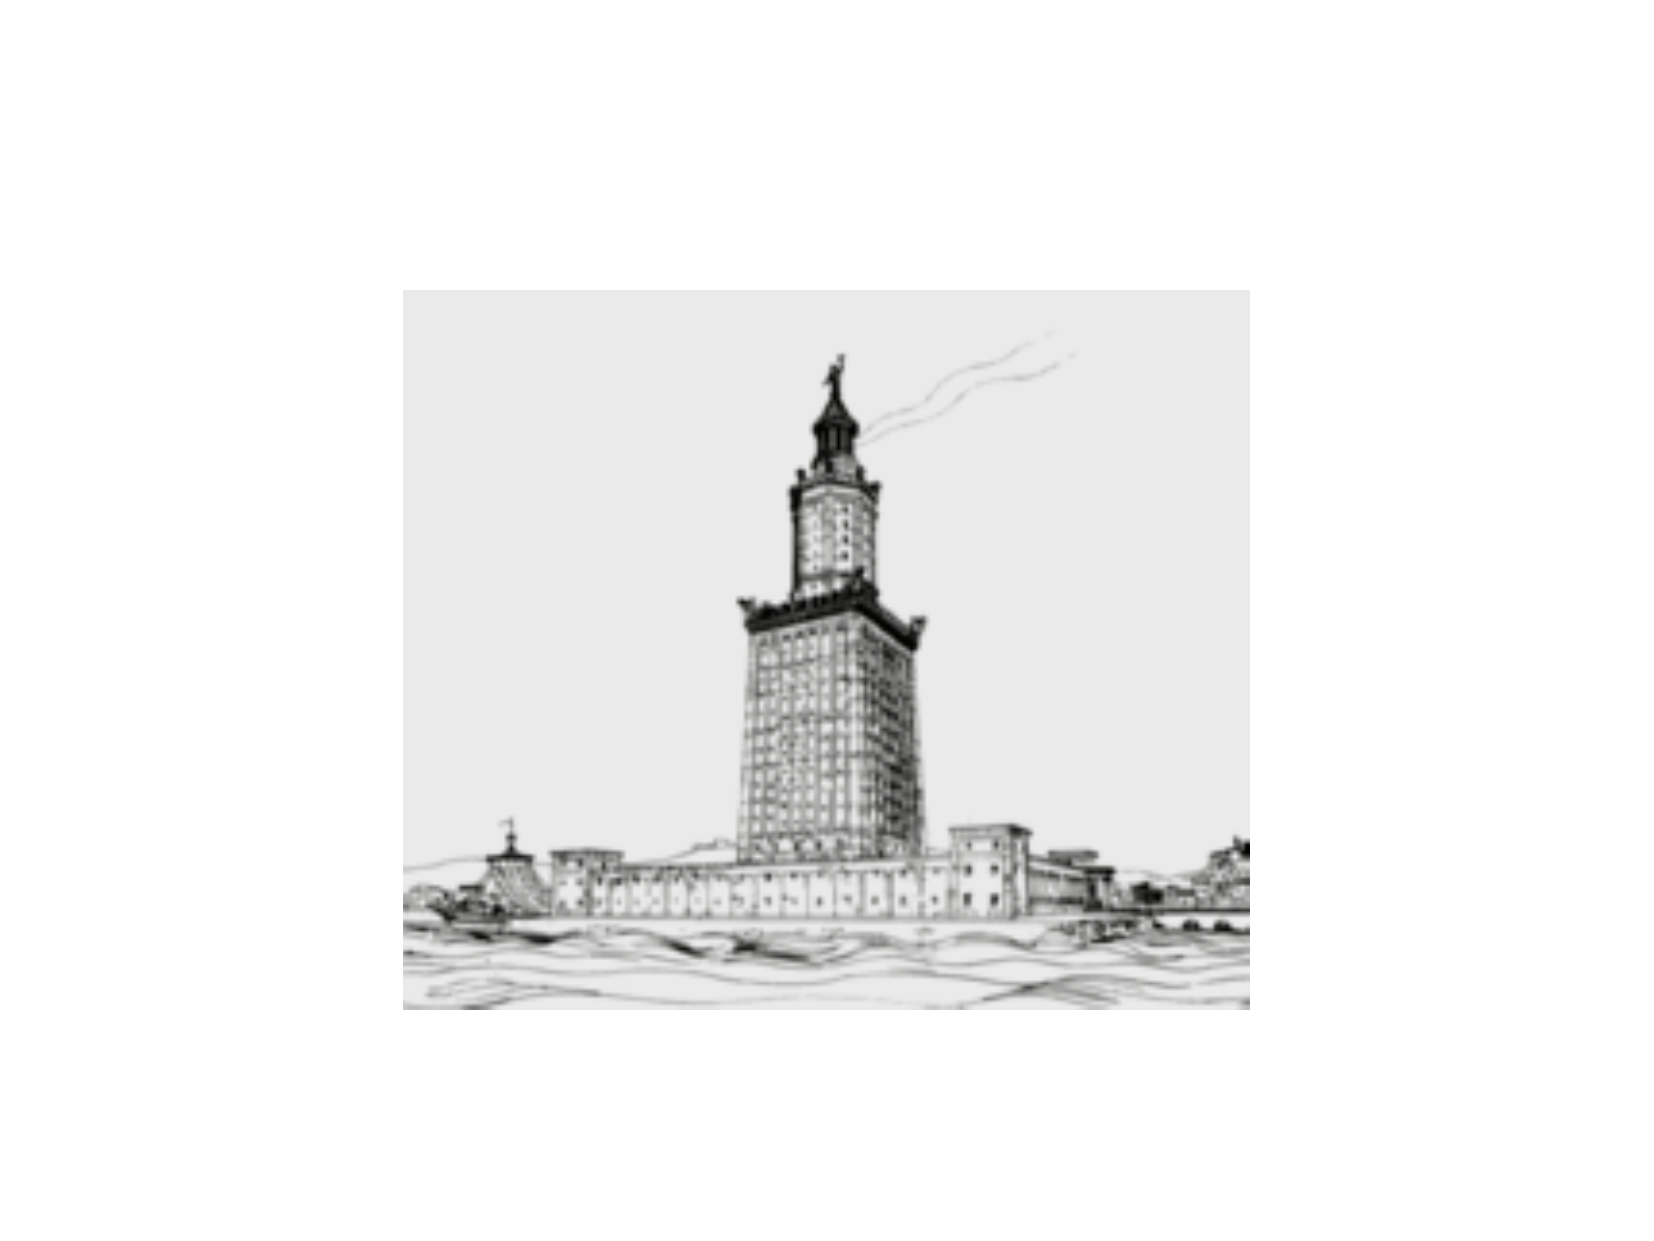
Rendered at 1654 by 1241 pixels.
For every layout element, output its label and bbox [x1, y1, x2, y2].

picture [403, 290, 1250, 1010]
